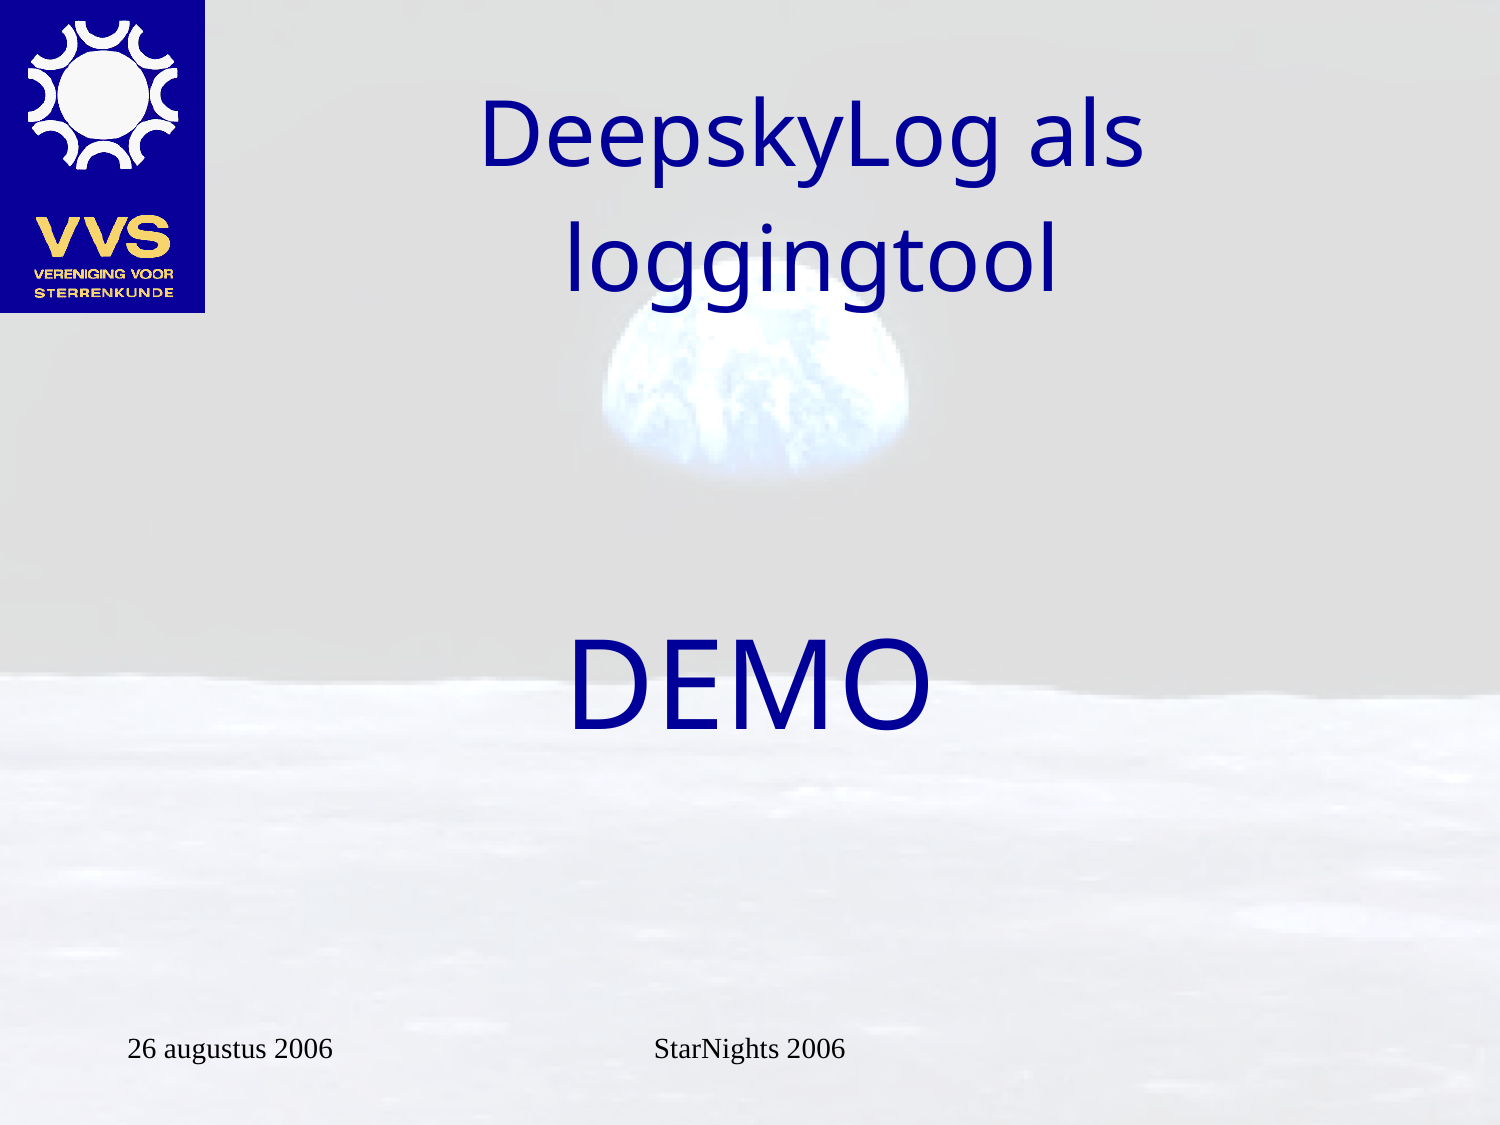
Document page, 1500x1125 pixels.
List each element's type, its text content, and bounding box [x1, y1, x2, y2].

picture [0, 0, 205, 313]
title DeepskyLog als loggingtool [237, 76, 1388, 312]
subtitle DEMO [112, 369, 1388, 993]
